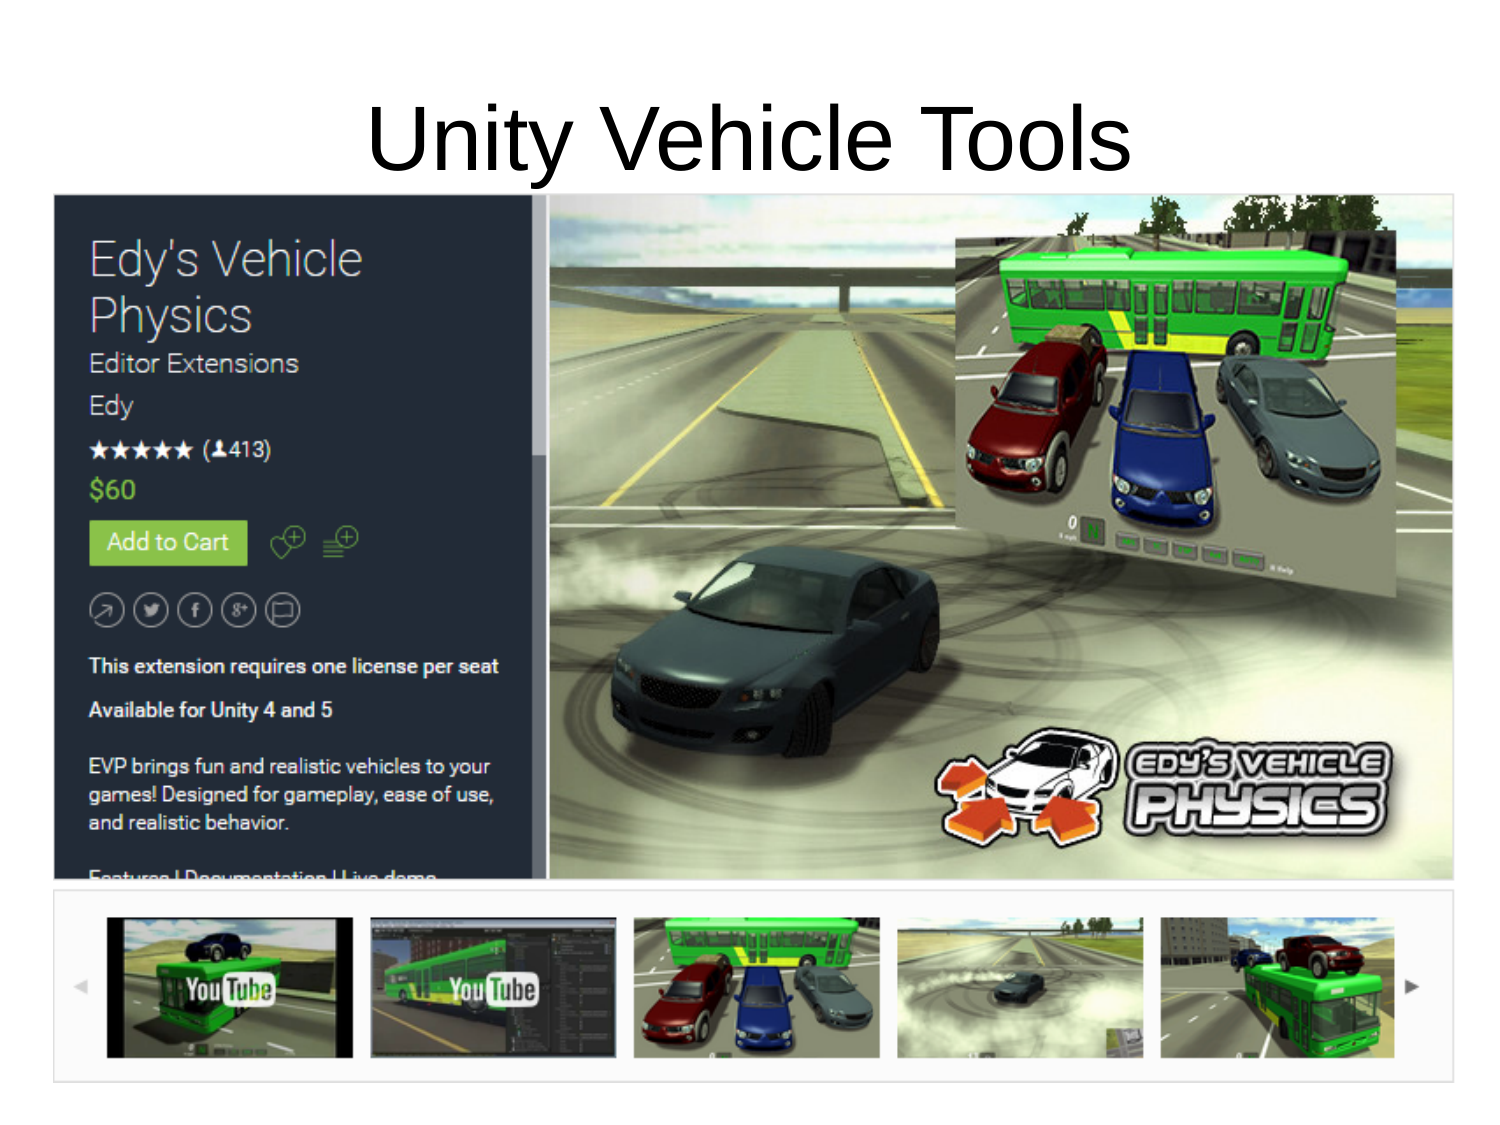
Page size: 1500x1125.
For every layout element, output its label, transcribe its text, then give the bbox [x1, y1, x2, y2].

picture [53, 192, 1458, 1083]
title Unity Vehicle Tools [75, 44, 1425, 192]
